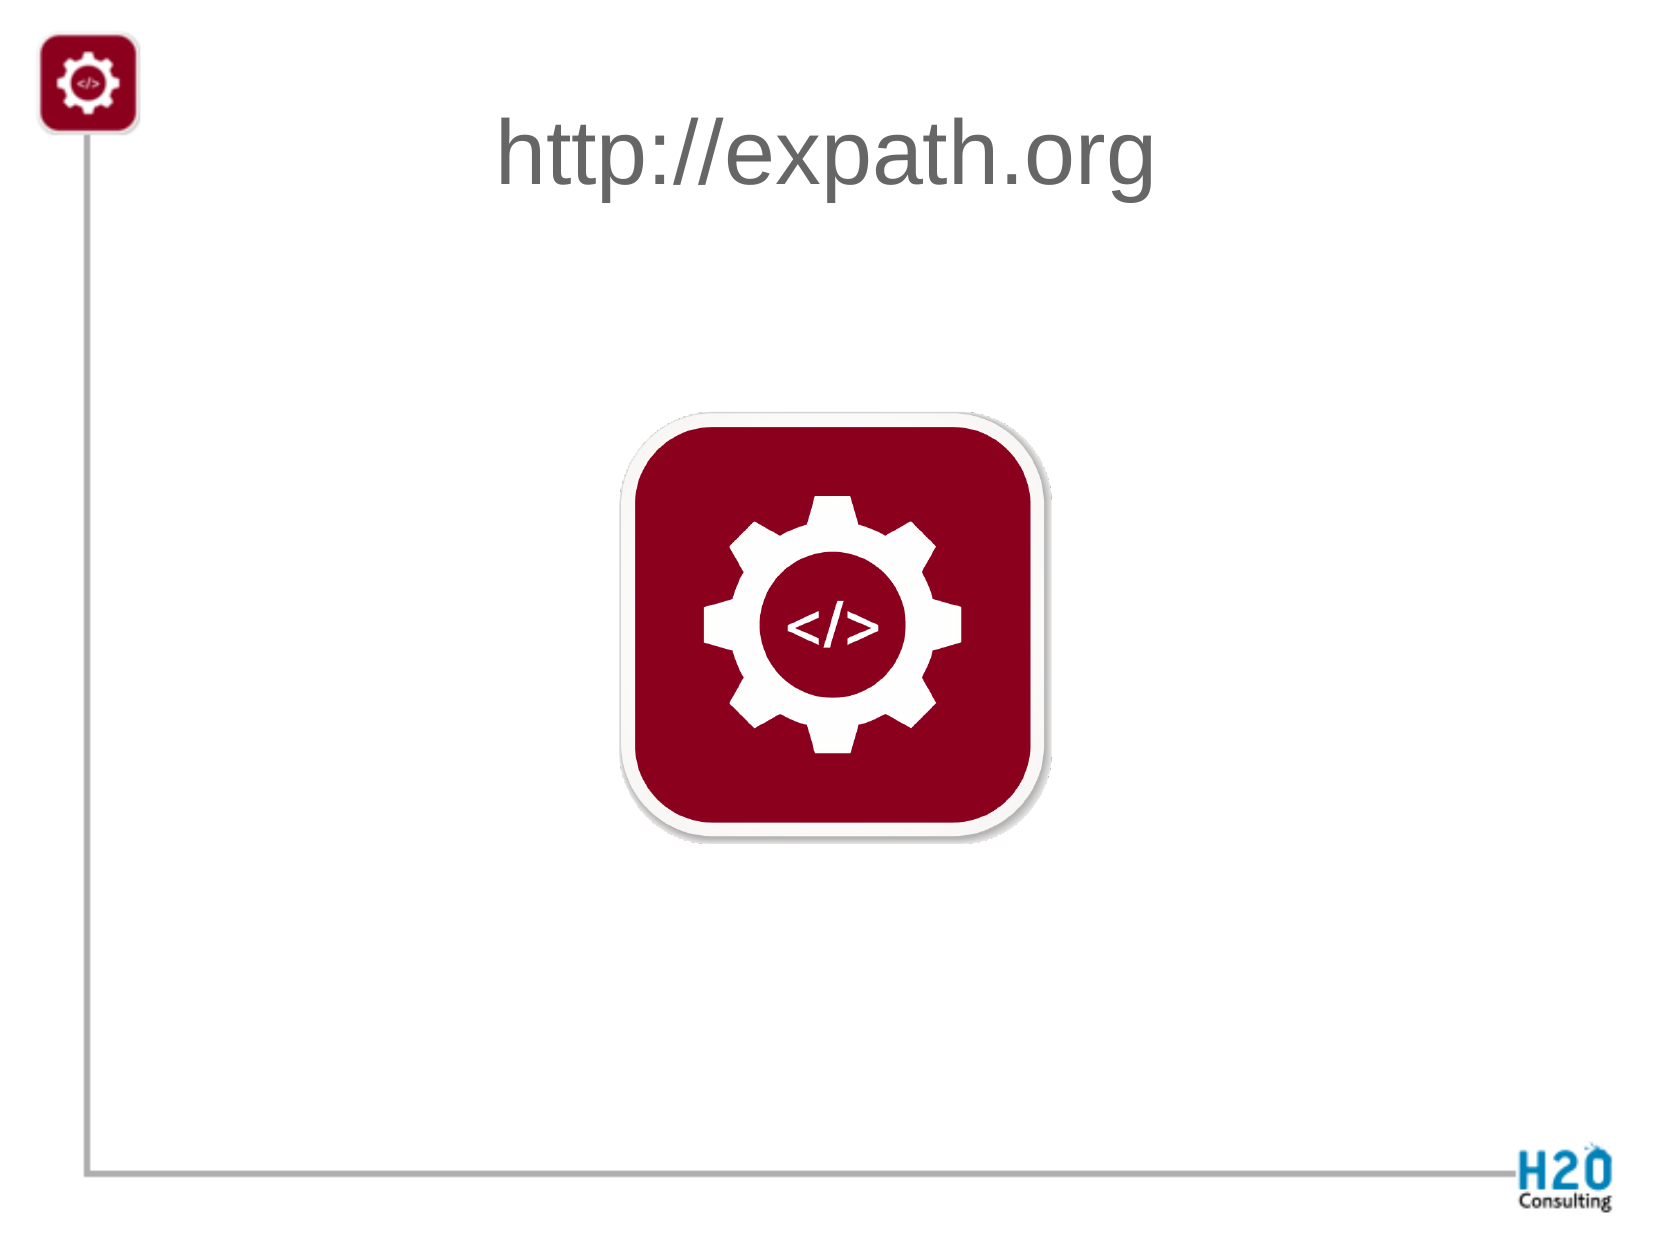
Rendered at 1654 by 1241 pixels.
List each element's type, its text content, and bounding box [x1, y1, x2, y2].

picture [0, 0, 1654, 1241]
title http://expath.org [82, 56, 1571, 250]
